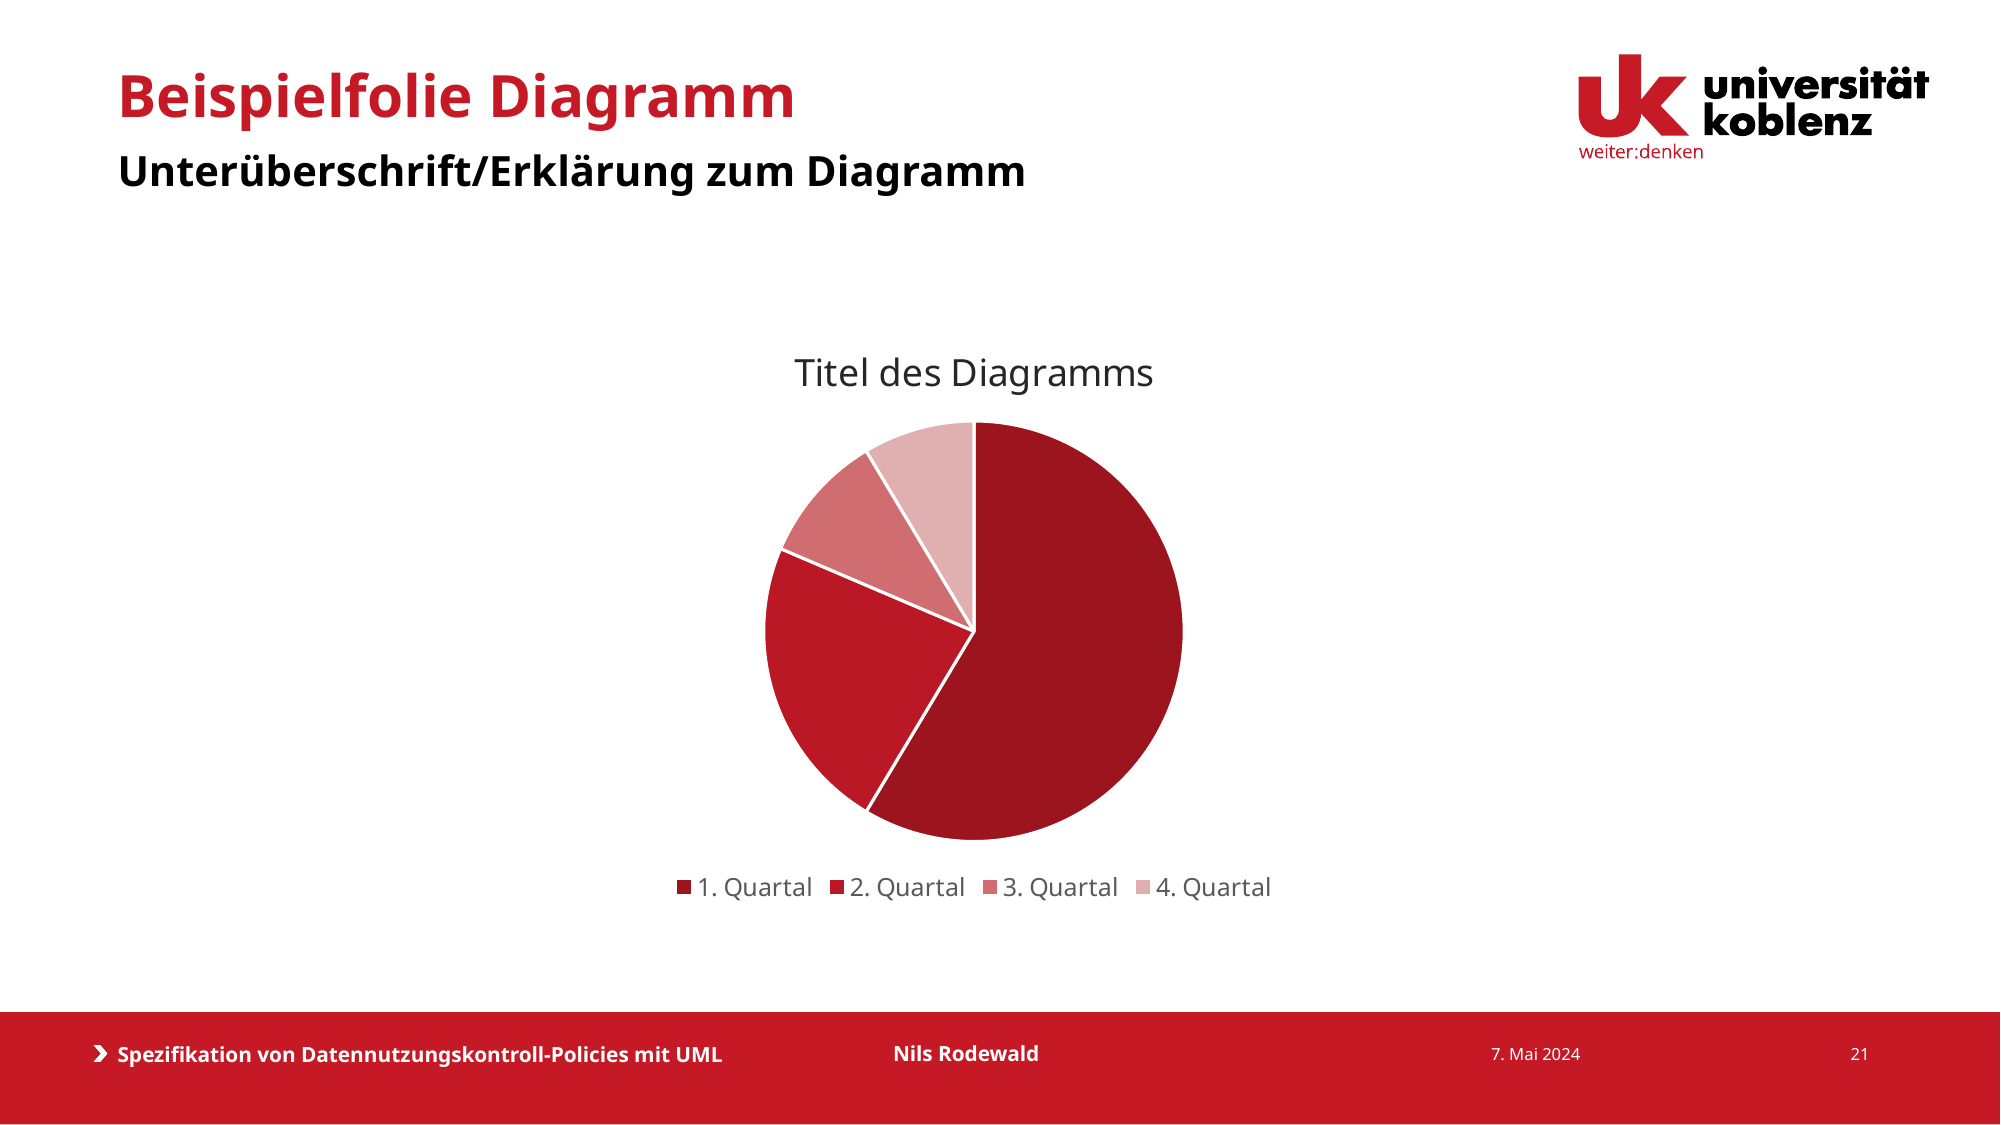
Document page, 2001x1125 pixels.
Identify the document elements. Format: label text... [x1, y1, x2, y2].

list Unterüberschrift/Erklärung zum Diagramm [102, 137, 1828, 238]
title Beispielfolie Diagramm [102, 59, 1828, 137]
chart [327, 315, 1621, 911]
